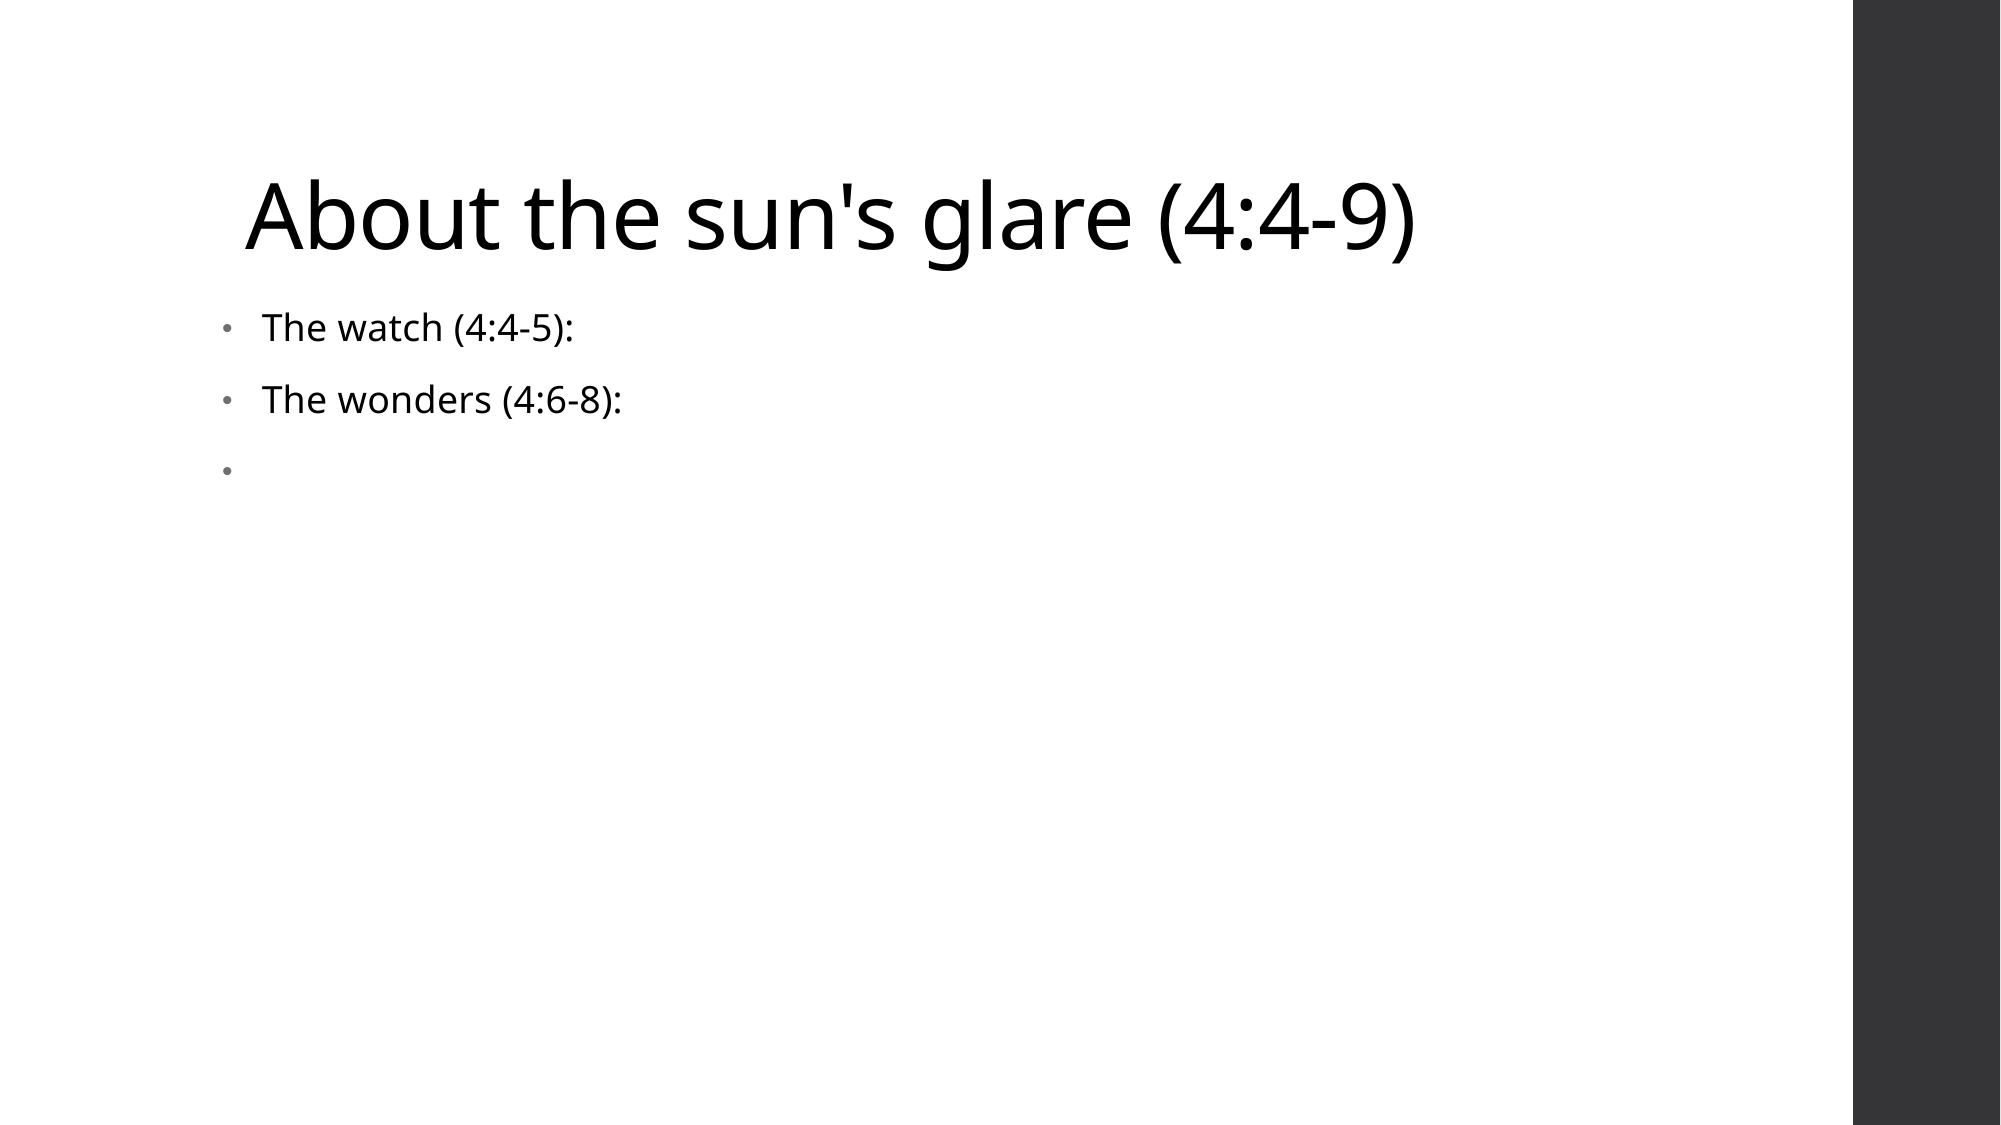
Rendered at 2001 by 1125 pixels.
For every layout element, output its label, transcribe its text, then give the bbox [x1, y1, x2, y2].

title About the sun's glare (4:4-9) [206, 60, 1797, 278]
list The watch (4:4-5): The wonders (4:6-8): [206, 299, 1617, 1014]
